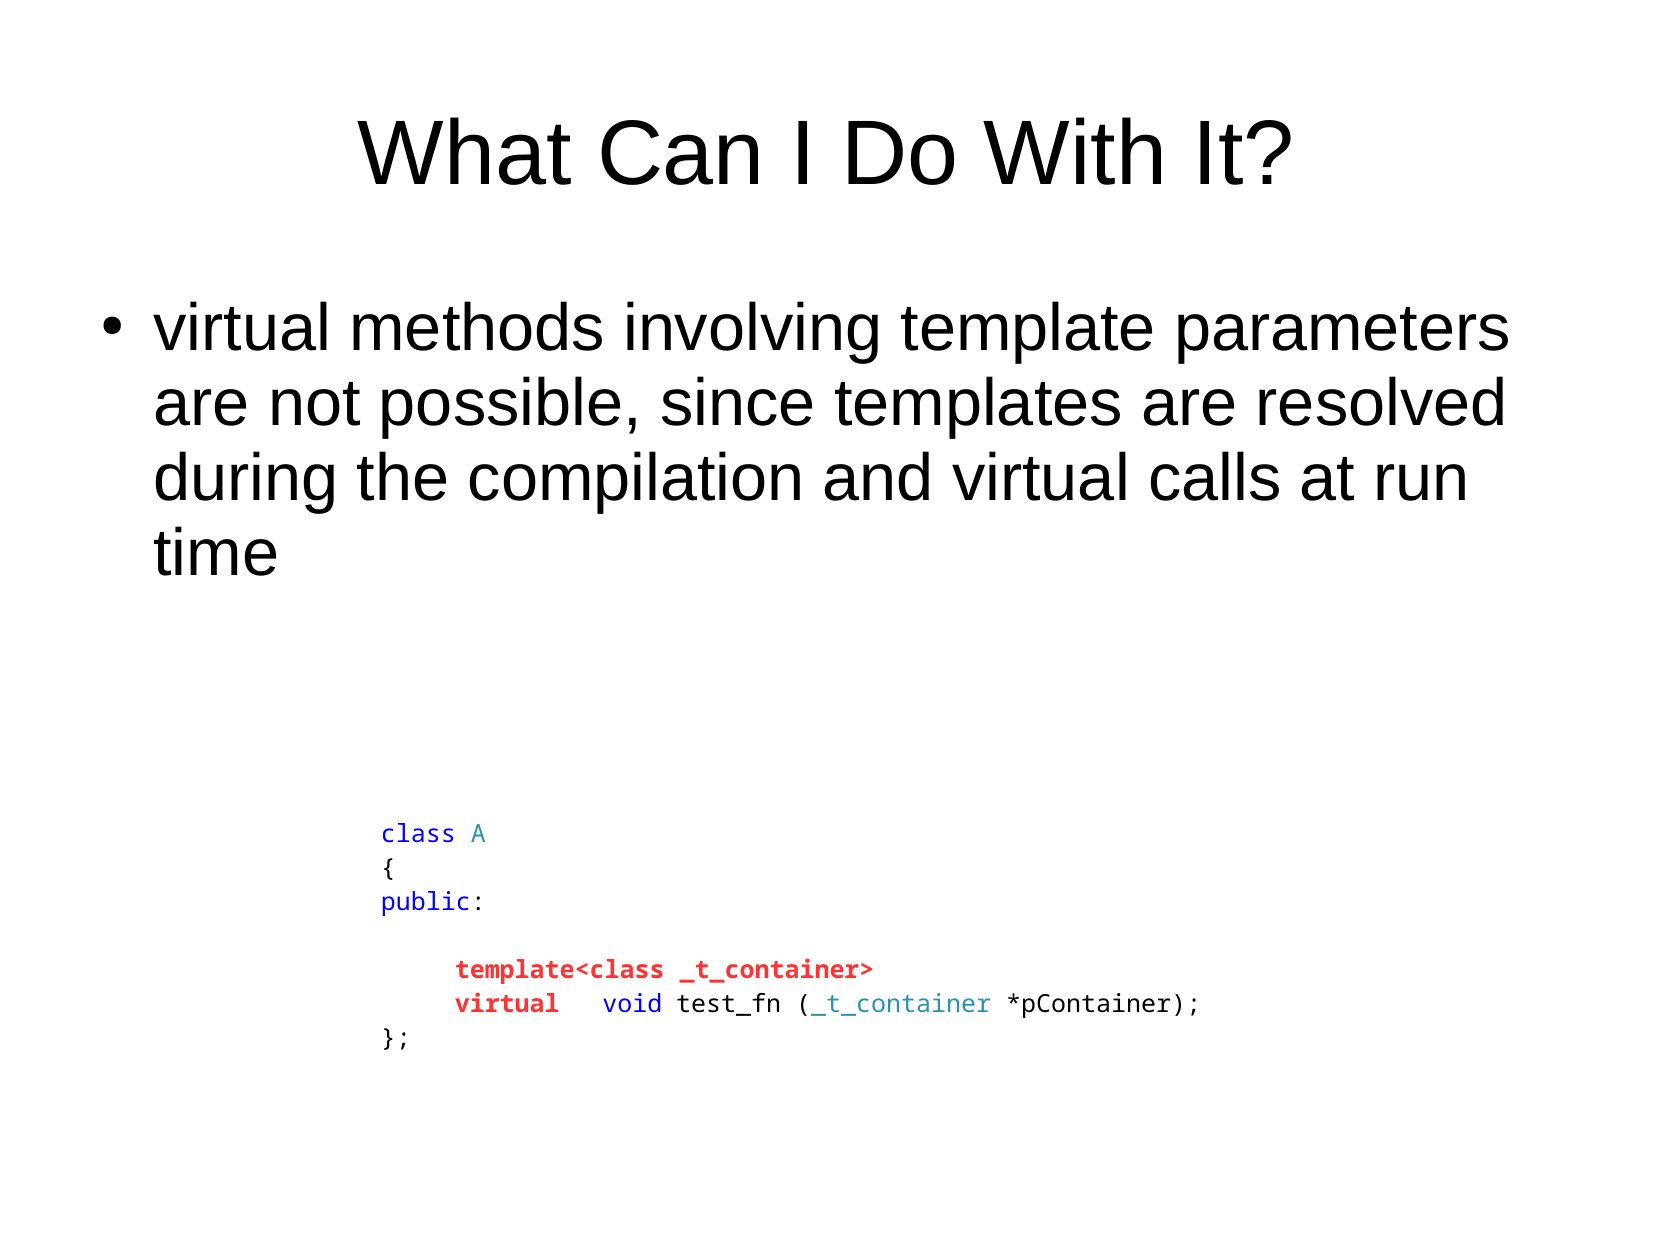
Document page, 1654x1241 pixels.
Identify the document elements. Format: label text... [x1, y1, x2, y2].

text_box class A { public: template<class _t_container> virtual void test_fn (_t_container *pContainer); }; [366, 808, 1173, 1028]
title What Can I Do With It? [82, 49, 1571, 257]
list virtual methods involving template parameters are not possible, since templates are resolved during the compilation and virtual calls at run time [82, 290, 1571, 1010]
